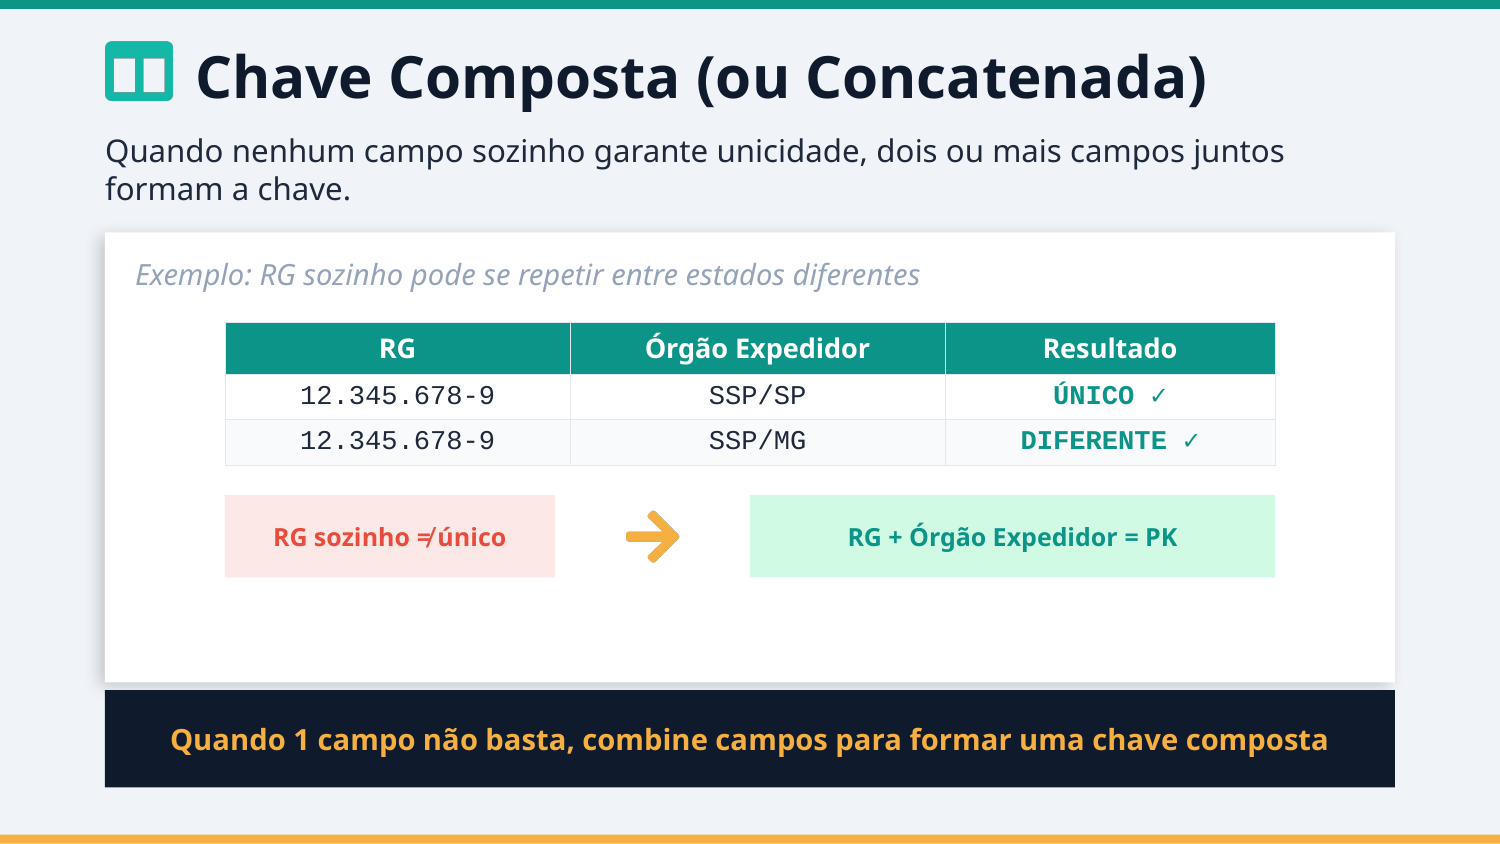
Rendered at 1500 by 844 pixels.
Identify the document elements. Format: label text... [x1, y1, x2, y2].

text_box [0, 834, 1500, 844]
table_cell ÚNICO ✓ [946, 375, 1275, 419]
table_header Resultado [946, 323, 1275, 374]
table_cell SSP/SP [571, 375, 945, 419]
text_box Quando 1 campo não basta, combine campos para formar uma chave composta [104, 690, 1395, 788]
text_box [0, 0, 1500, 9]
text_box Exemplo: RG sozinho pode se repetir entre estados diferentes [134, 247, 1365, 300]
text_box RG sozinho ≠ único [224, 495, 555, 578]
table_cell 12.345.678-9 [226, 420, 570, 465]
table_header Órgão Expedidor [571, 323, 945, 374]
picture [622, 506, 683, 567]
table_cell SSP/MG [571, 420, 945, 465]
text_box [104, 232, 1395, 683]
picture [105, 37, 173, 105]
text_box RG + Órgão Expedidor = PK [749, 495, 1275, 578]
table_cell 12.345.678-9 [226, 375, 570, 419]
table_cell DIFERENTE ✓ [946, 420, 1275, 465]
text_box Quando nenhum campo sozinho garante unicidade, dois ou mais campos juntos formam a chave. [104, 135, 1395, 203]
table_header RG [226, 323, 570, 374]
text_box Chave Composta (ou Concatenada) [194, 37, 1395, 113]
